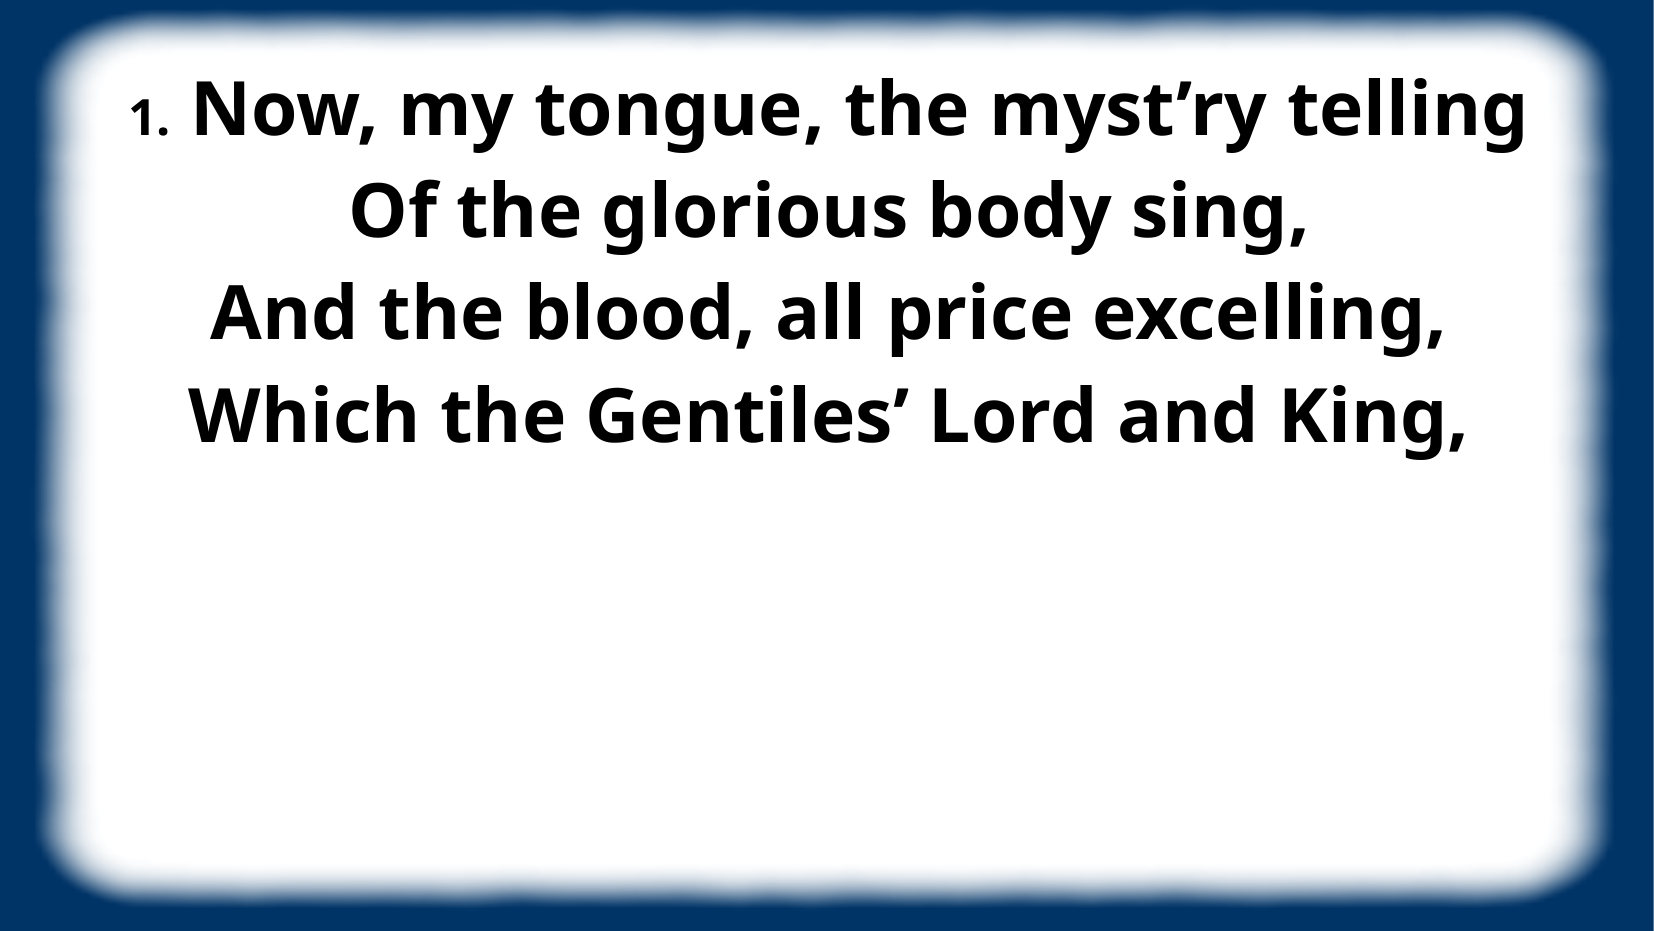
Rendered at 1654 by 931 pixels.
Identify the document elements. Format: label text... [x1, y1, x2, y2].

text_box 1. Now, my tongue, the myst’ry telling Of the glorious body sing, And the blood, all price excelling, Which the Gentiles’ Lord and King, [109, 47, 1550, 481]
picture [0, 0, 1654, 931]
